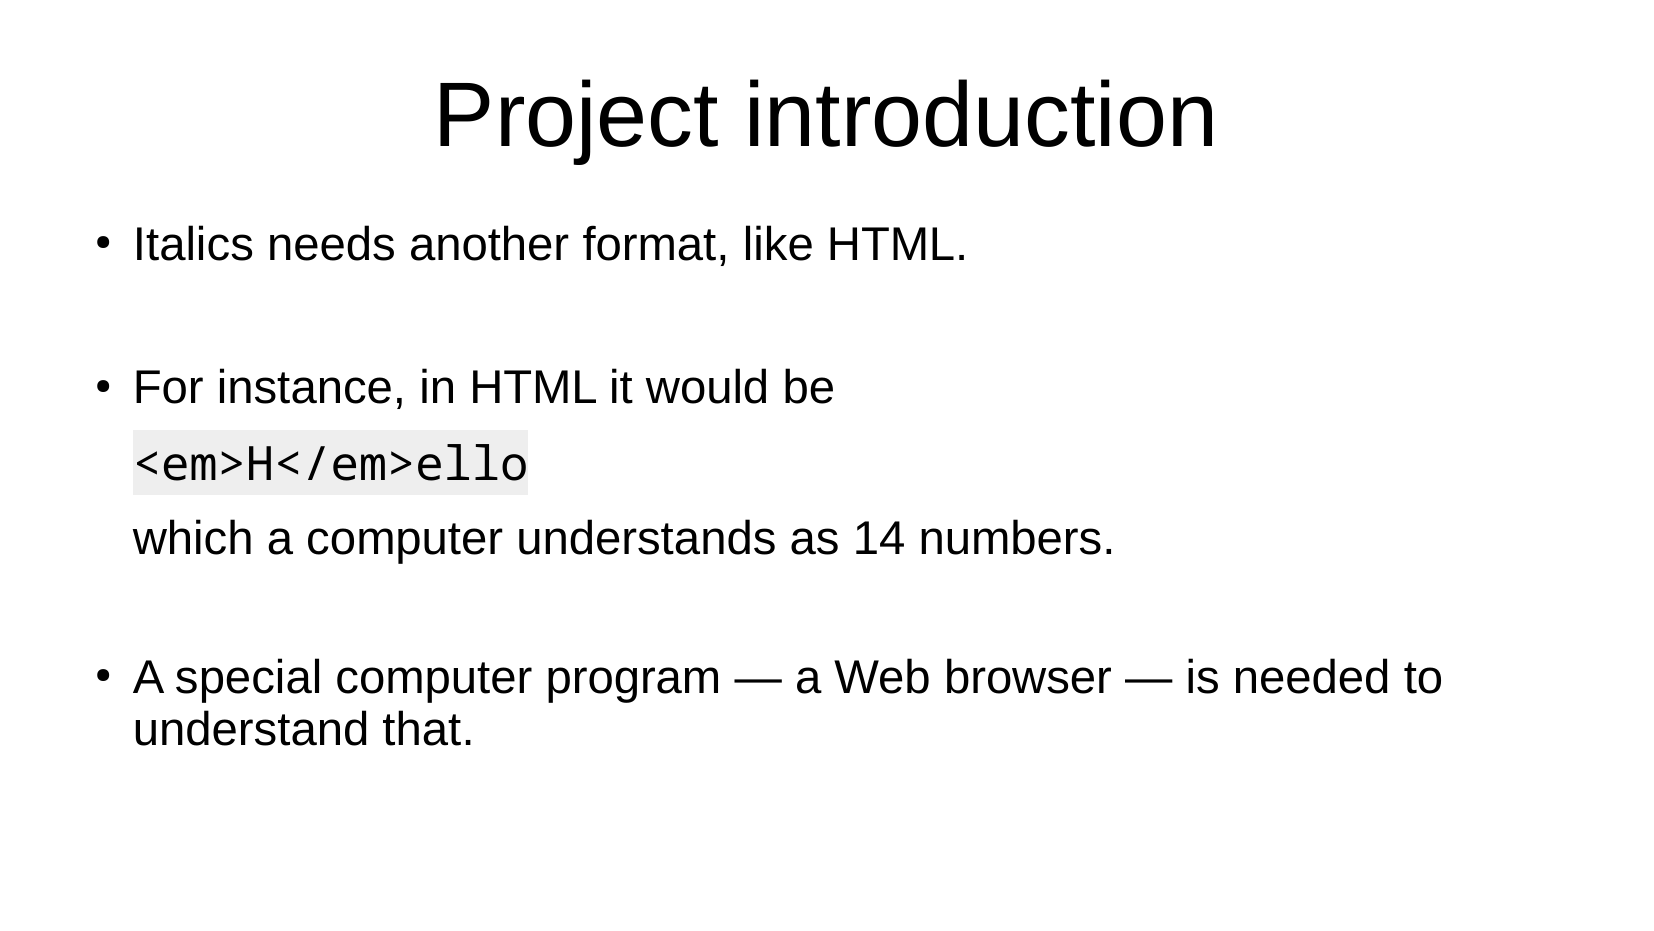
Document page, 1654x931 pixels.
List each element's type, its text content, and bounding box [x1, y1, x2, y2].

title Project introduction [82, 37, 1571, 193]
list Italics needs another format, like HTML. For instance, in HTML it would be <em>H</em>ello which a computer understands as 14 numbers. A special computer program — a Web browser — is needed to understand that. [82, 217, 1571, 758]
